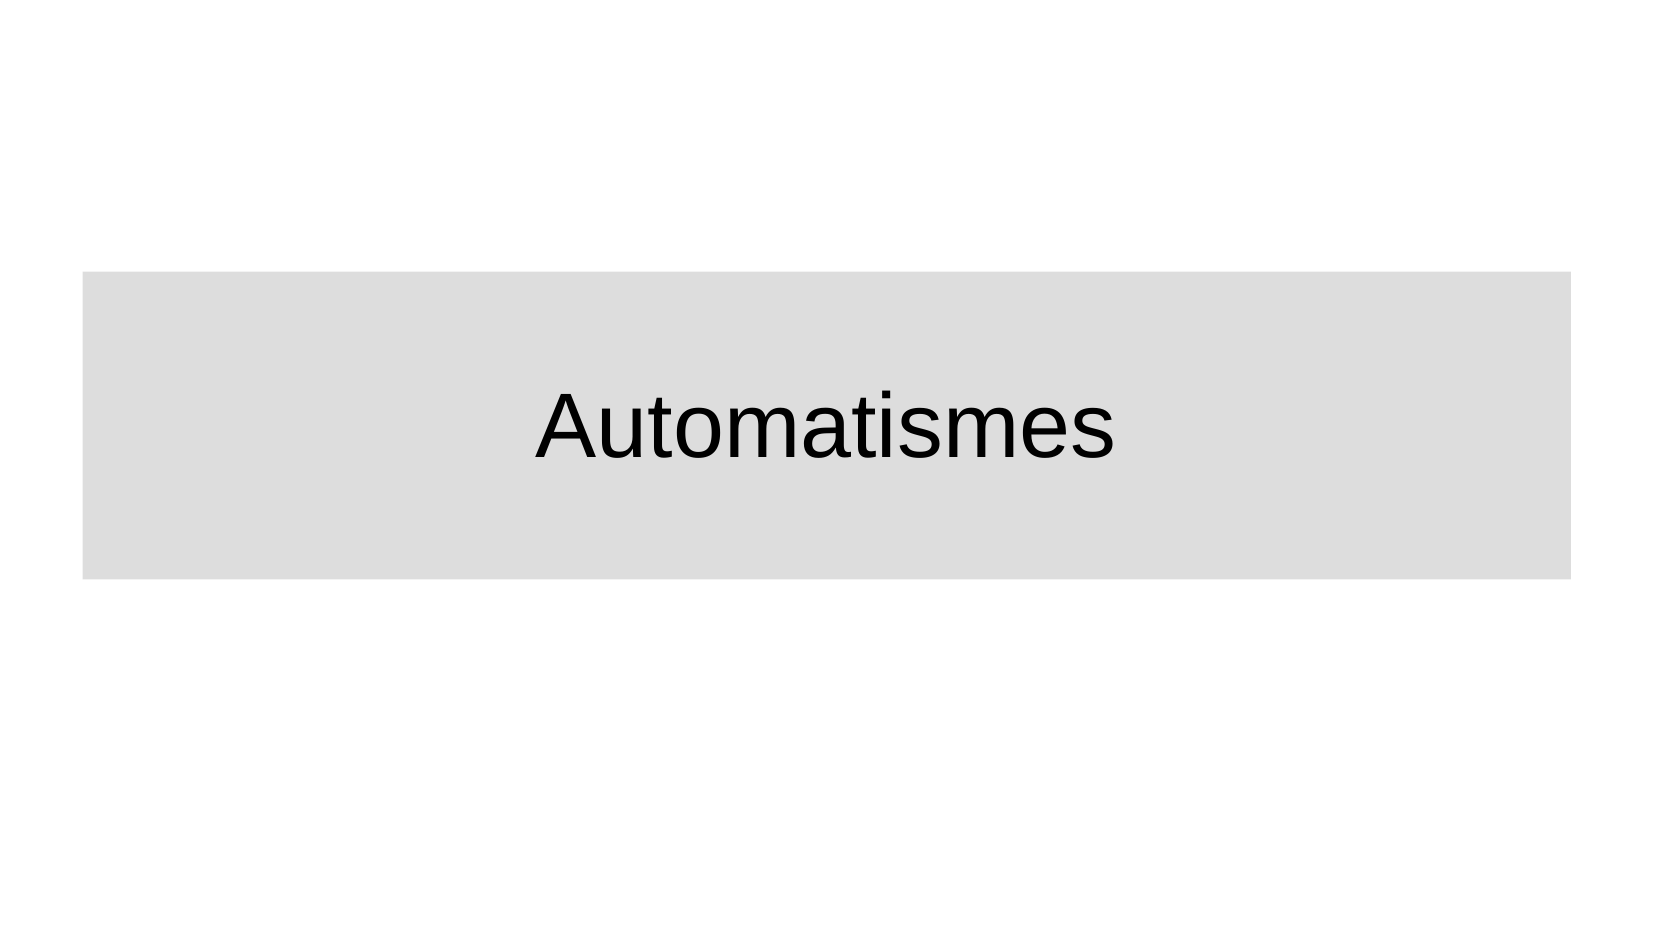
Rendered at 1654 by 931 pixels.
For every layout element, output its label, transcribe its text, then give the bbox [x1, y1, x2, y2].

title Automatismes [82, 271, 1571, 580]
